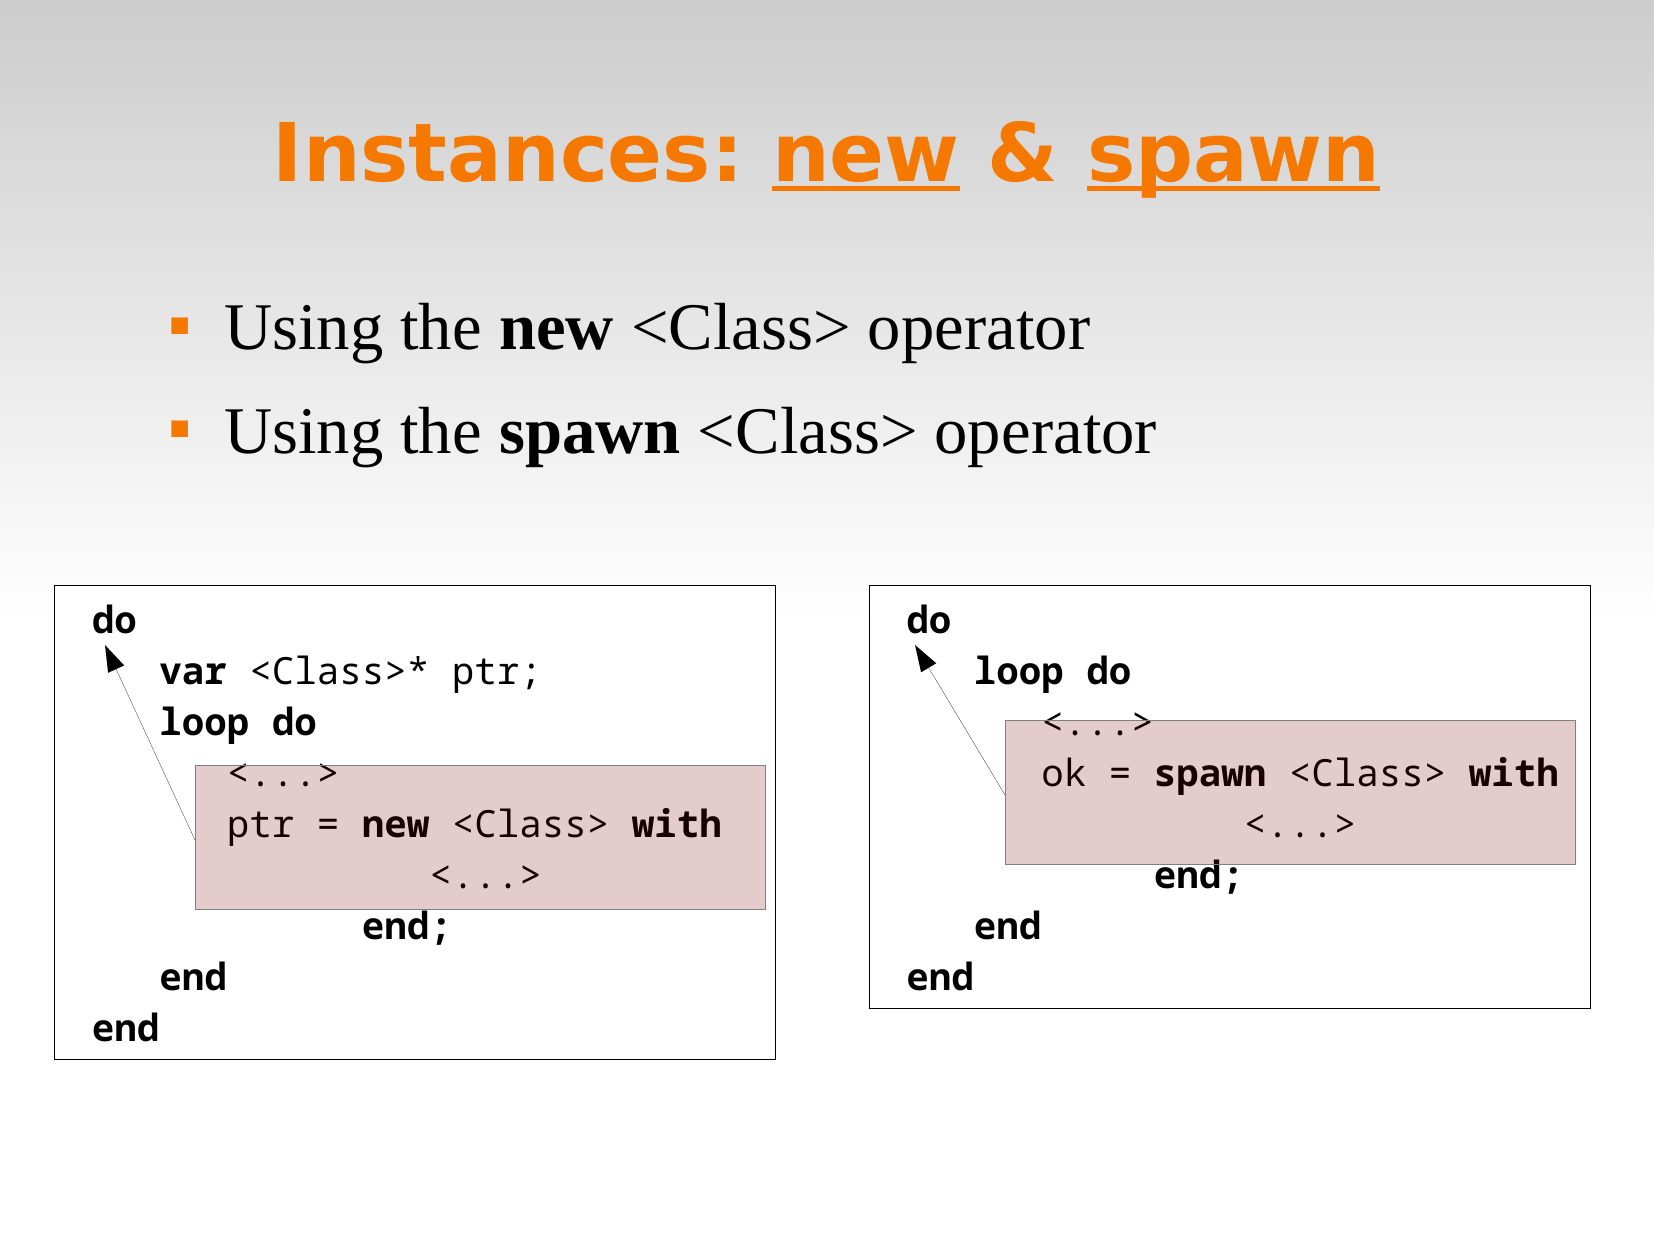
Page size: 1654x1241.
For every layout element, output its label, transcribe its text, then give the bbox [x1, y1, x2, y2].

list Using the new <Class> operator Using the spawn <Class> operator [82, 290, 1571, 1094]
title Instances: new & spawn [82, 49, 1571, 257]
text_box [1005, 720, 1576, 865]
text_box [195, 765, 766, 910]
text_box do loop do <...> ok = spawn <Class> with <...> end; end end [869, 585, 1591, 958]
text_box do var <Class>* ptr; loop do <...> ptr = new <Class> with <...> end; end end [54, 585, 776, 1035]
